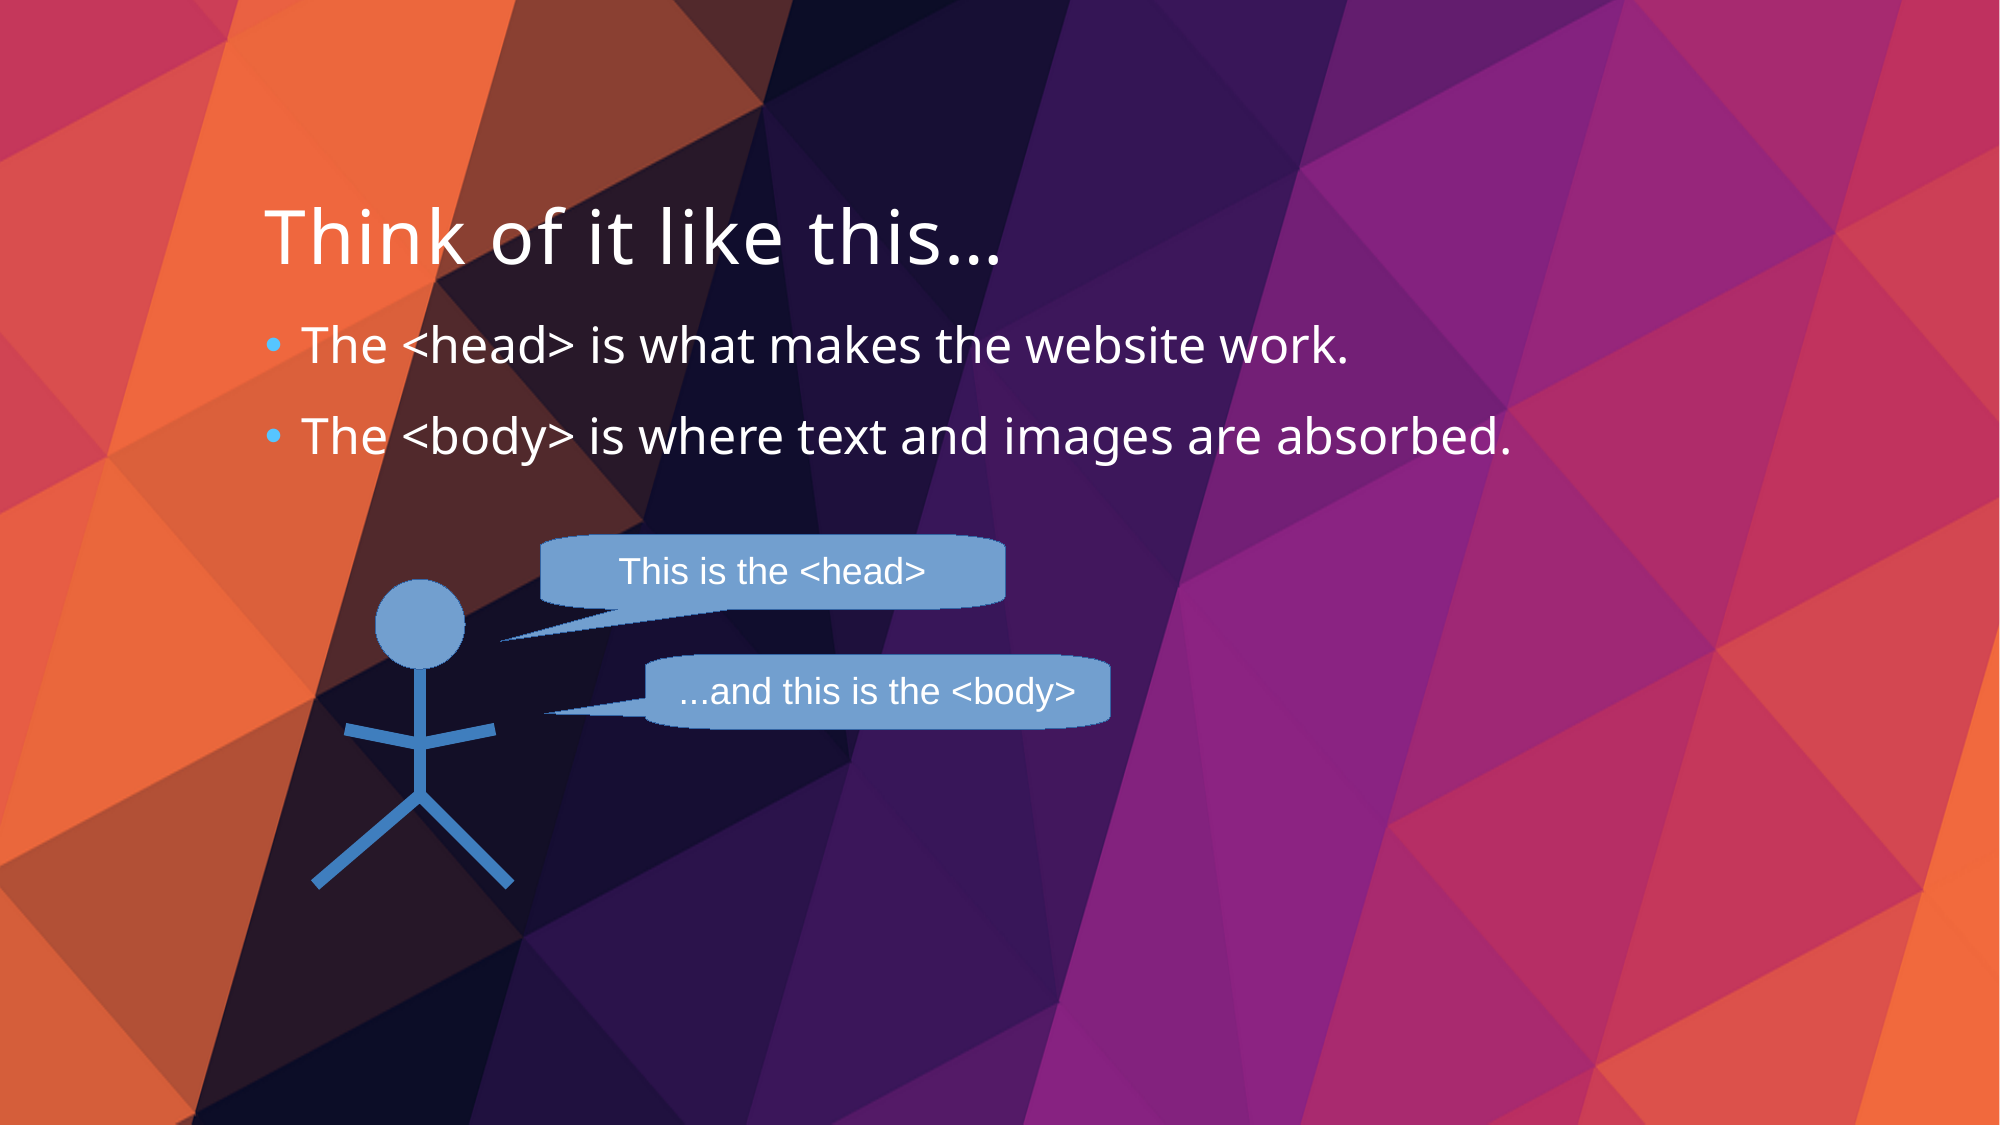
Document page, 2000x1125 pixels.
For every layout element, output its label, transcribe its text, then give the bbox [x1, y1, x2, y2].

text_box ...and this is the <body> [544, 654, 1111, 730]
text_box This is the <head> [500, 534, 1006, 642]
title Think of it like this… [249, 62, 1750, 288]
list The <head> is what makes the website work. The <body> is where text and images are absorbed. [249, 312, 1749, 988]
text_box [375, 579, 466, 670]
picture [0, 0, 2000, 1125]
